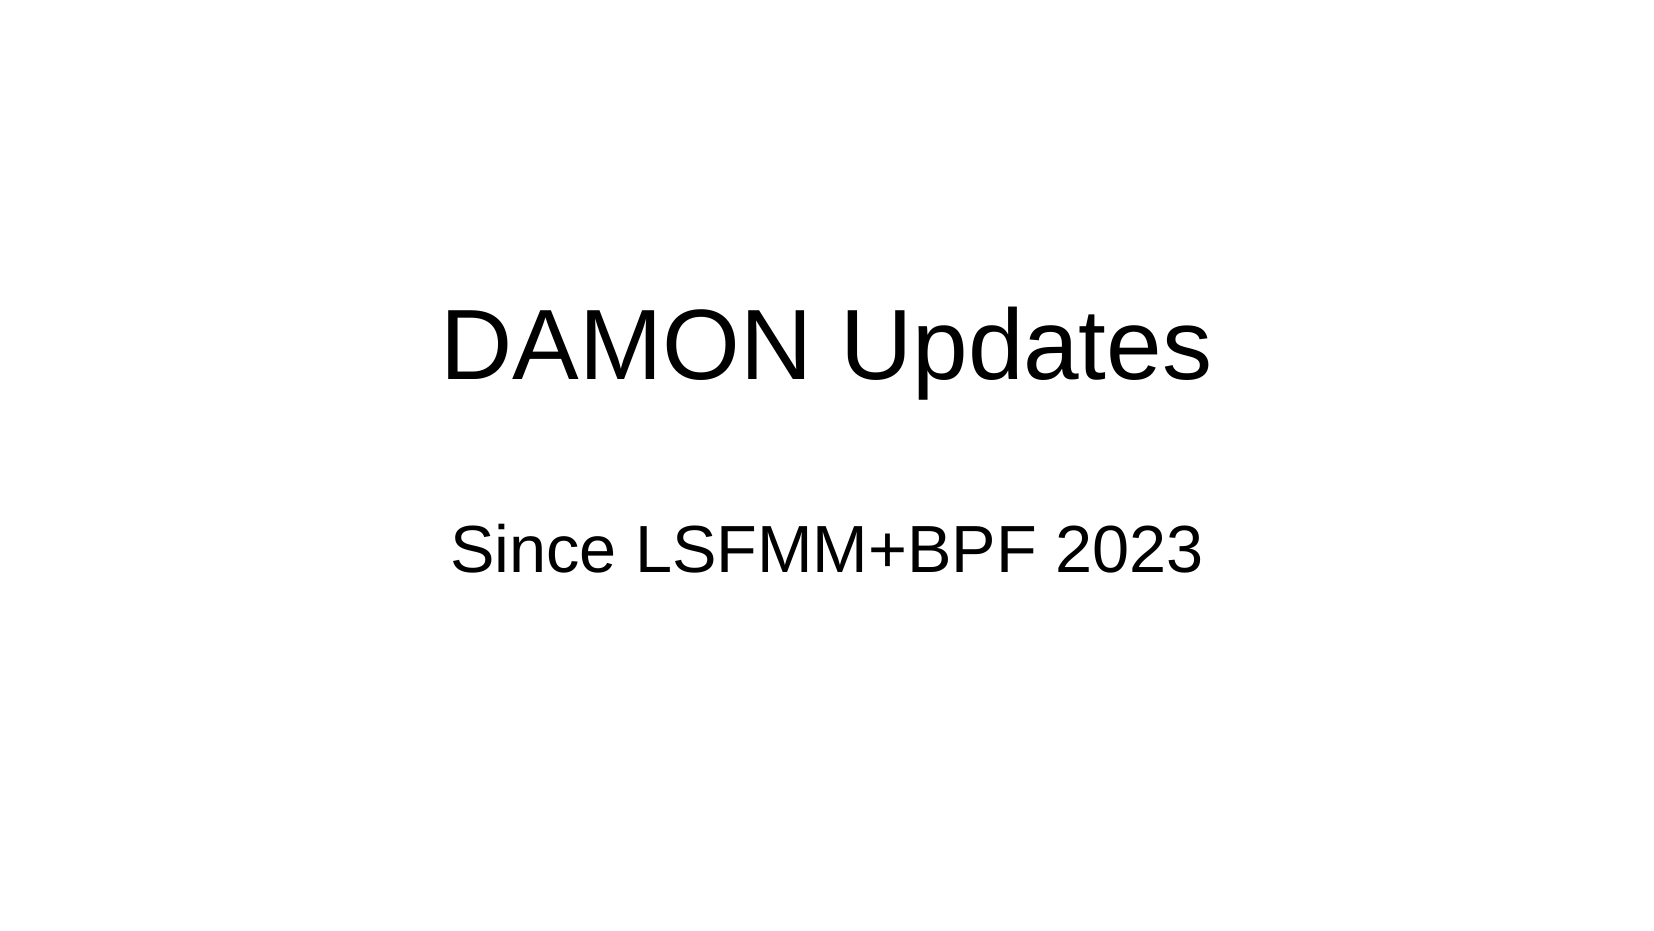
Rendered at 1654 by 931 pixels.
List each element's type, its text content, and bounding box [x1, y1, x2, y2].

text_box DAMON Updates Since LSFMM+BPF 2023 [82, 108, 1571, 767]
